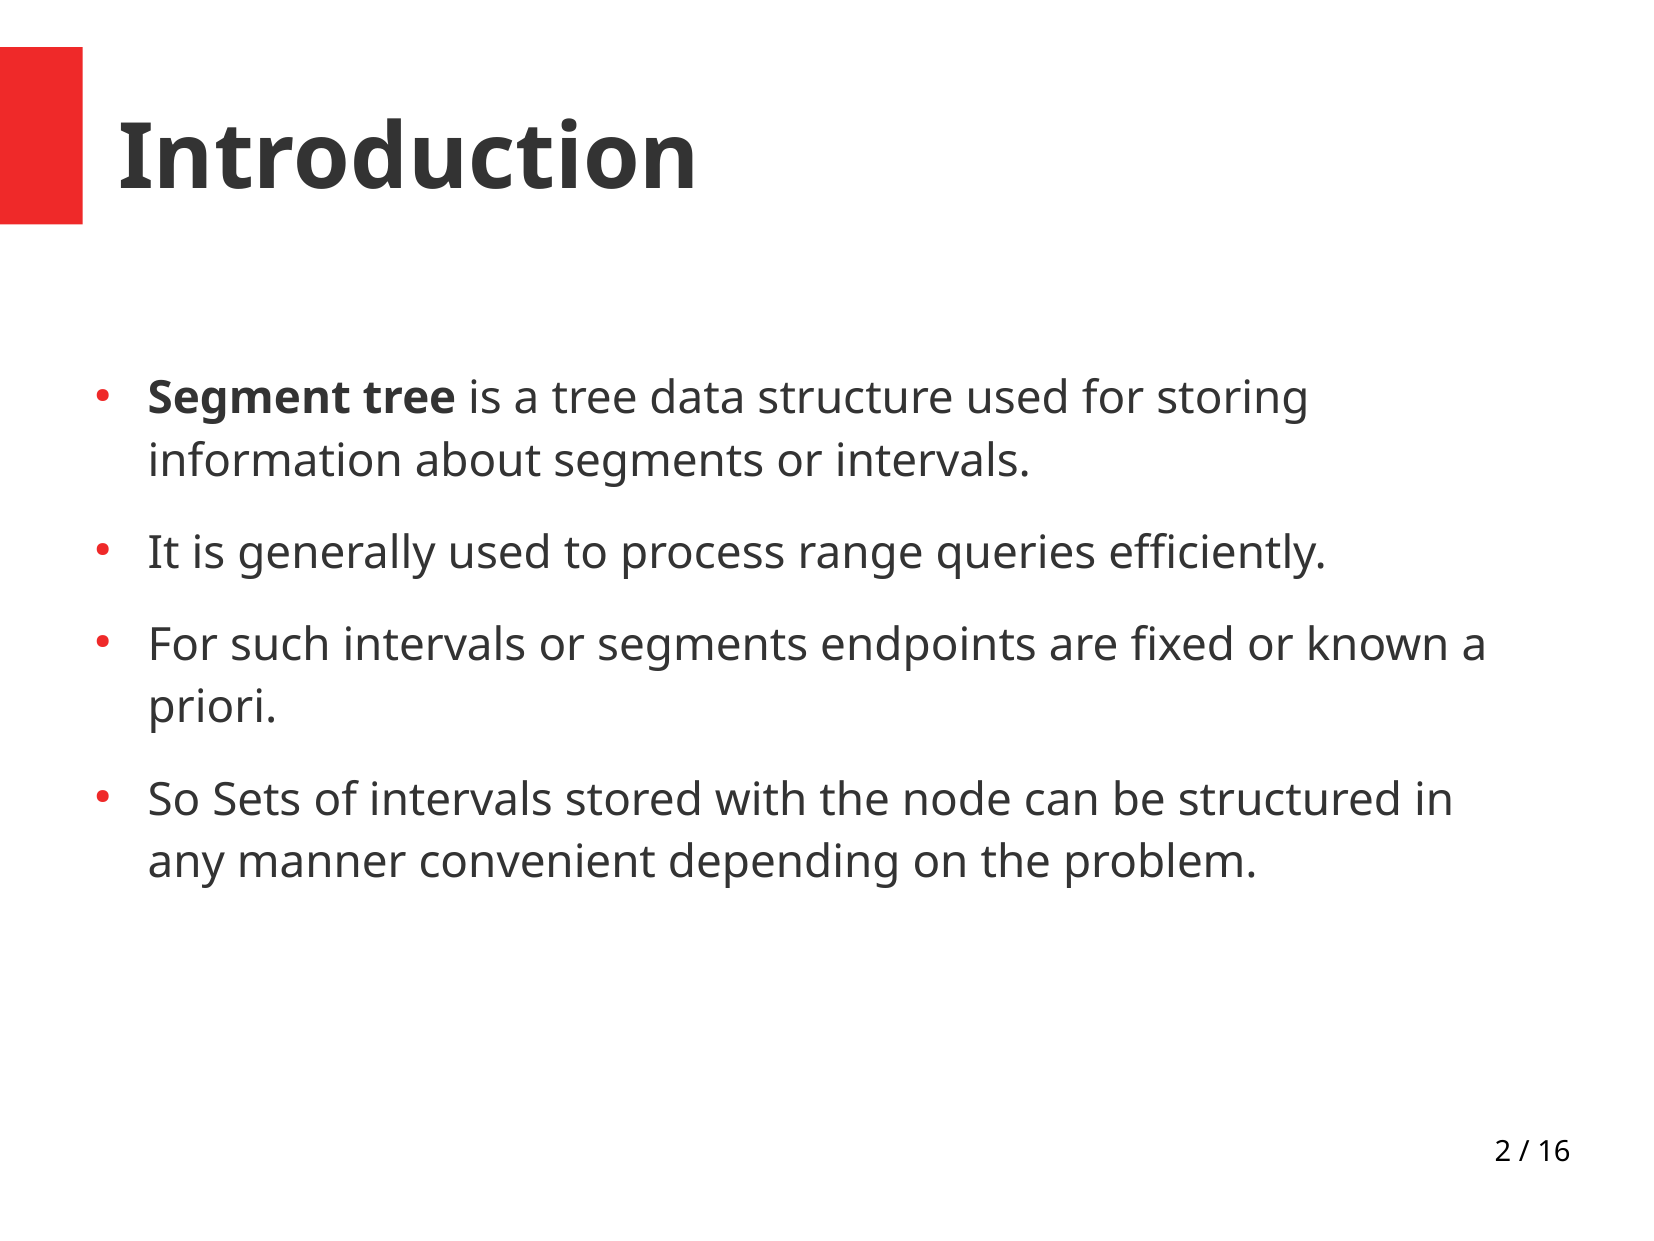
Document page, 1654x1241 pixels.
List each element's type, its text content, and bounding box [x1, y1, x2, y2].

list Segment tree is a tree data structure used for storing information about segments or intervals. It is generally used to process range queries efficiently. For such intervals or segments endpoints are fixed or known a priori. So Sets of intervals stored with the node can be structured in any manner convenient depending on the problem. [76, 272, 1495, 993]
title Introduction [118, 49, 1571, 257]
